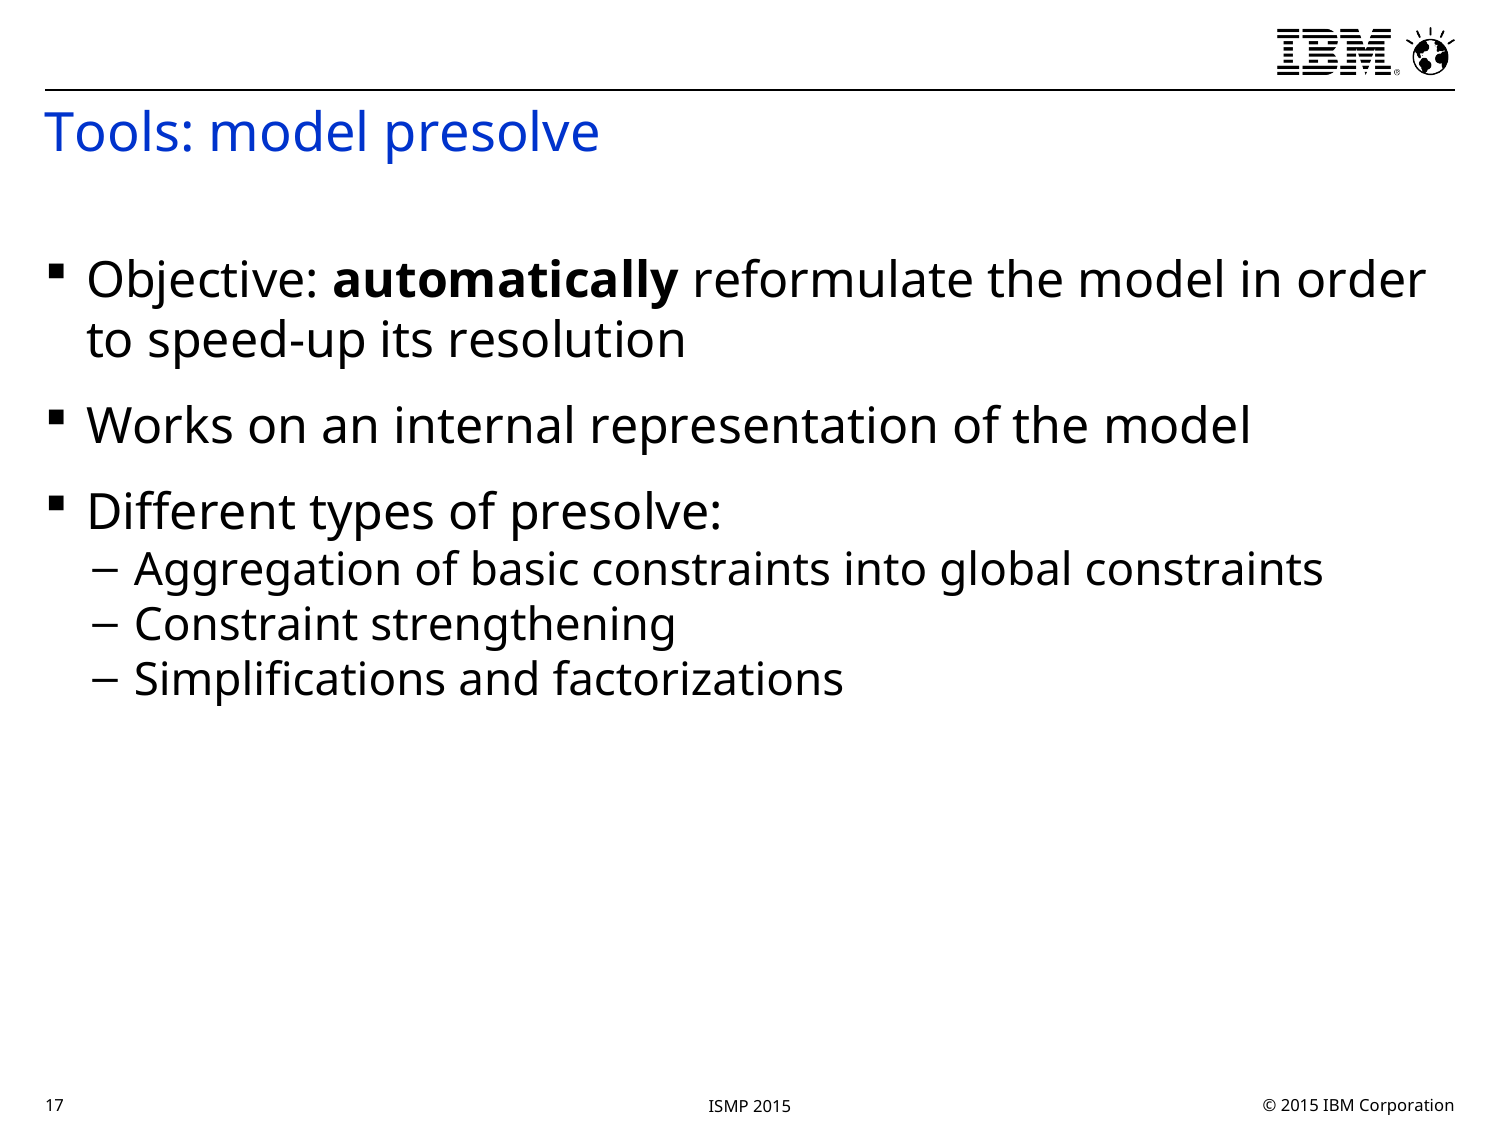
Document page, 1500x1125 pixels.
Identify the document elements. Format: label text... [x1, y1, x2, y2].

picture [1260, 10, 1468, 90]
title Tools: model presolve [29, 97, 1455, 203]
list Objective: automatically reformulate the model in order to speed-up its resolution Works on an internal representation of the model Different types of presolve: Aggregation of basic constraints into global constraints Constraint strengthening Simplifications and factorizations [29, 239, 1455, 1066]
